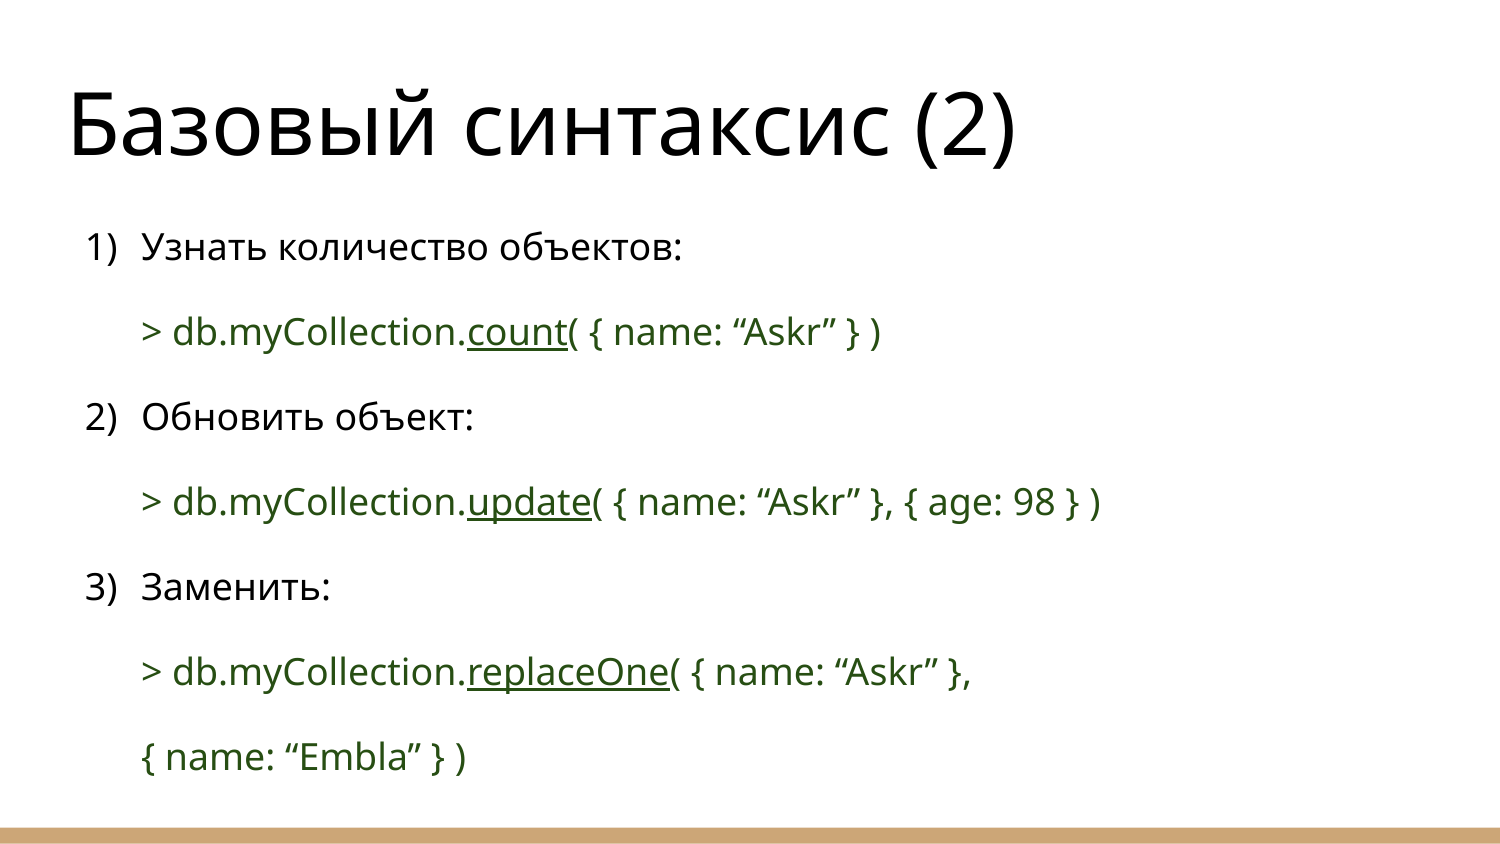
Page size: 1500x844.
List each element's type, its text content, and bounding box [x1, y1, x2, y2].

title Базовый синтаксис (2) [51, 51, 1449, 189]
list Узнать количество объектов: > db.myCollection.count( { name: “Askr” } ) Обновить объект: > db.myCollection.update( { name: “Askr” }, { age: 98 } ) Заменить: > db.myCollection.replaceOne( { name: “Askr” }, { name: “Embla” } ) [51, 200, 1449, 829]
